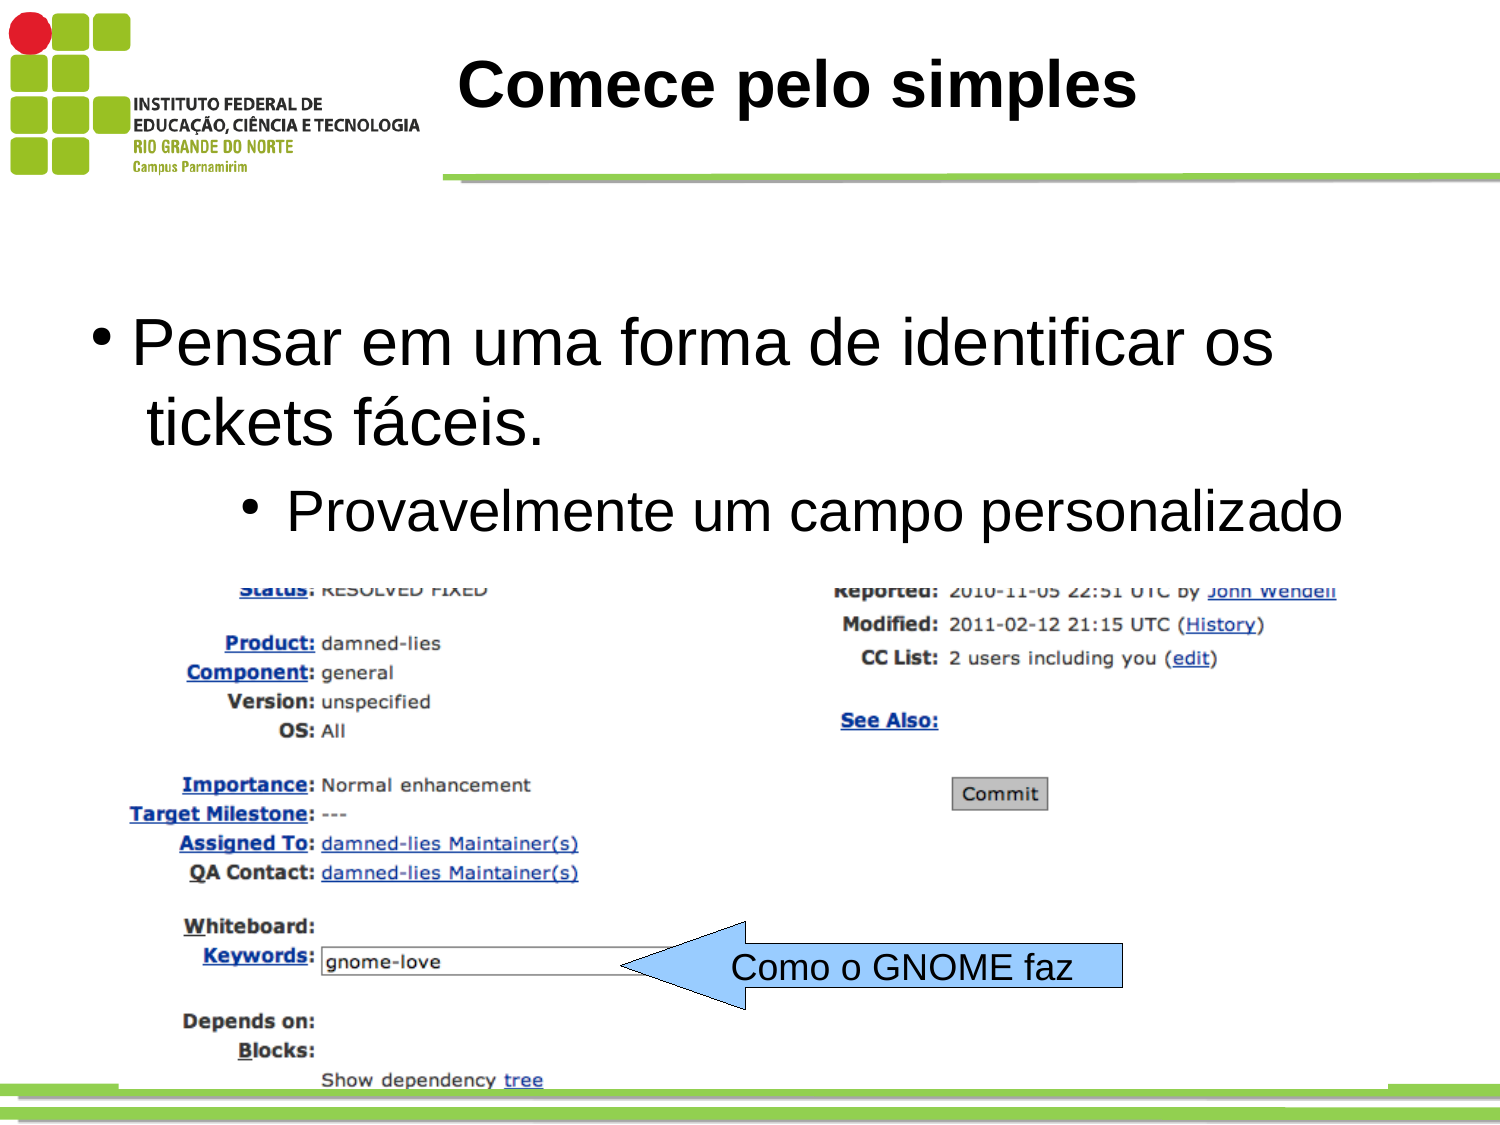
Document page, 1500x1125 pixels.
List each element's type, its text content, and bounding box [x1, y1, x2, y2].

title Comece pelo simples [442, 0, 1499, 170]
list Pensar em uma forma de identificar os tickets fáceis. Provavelmente um campo personalizado [75, 290, 1424, 1034]
picture [118, 588, 1388, 1089]
text_box Como o GNOME faz [620, 921, 1123, 1010]
picture [5, 2, 430, 182]
